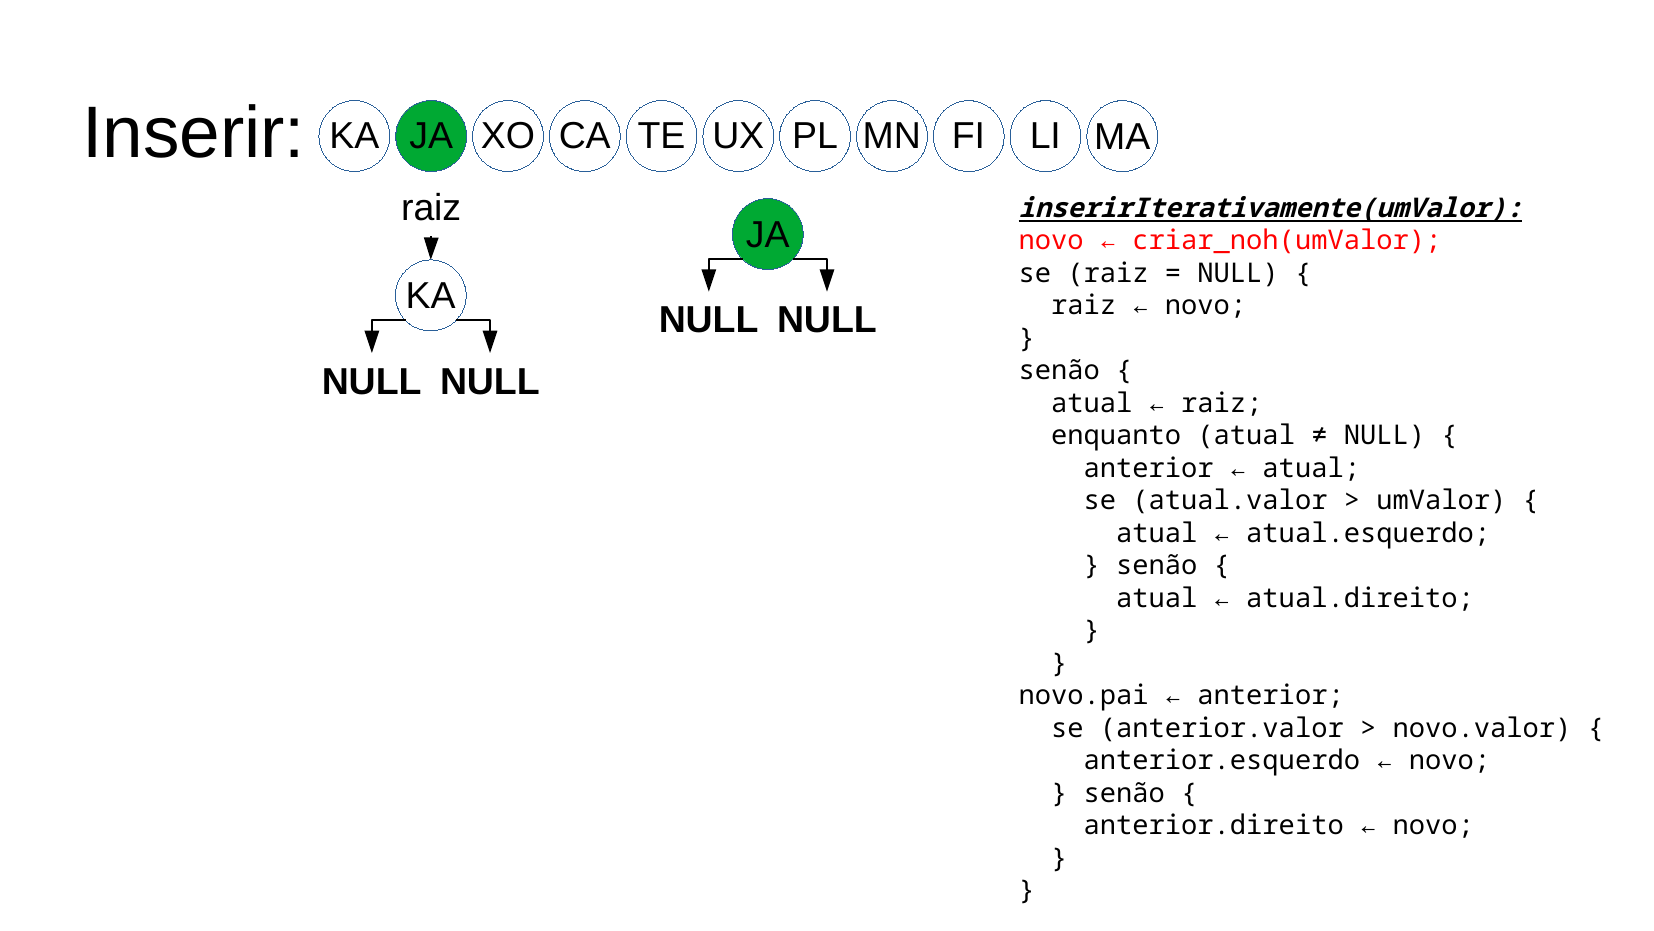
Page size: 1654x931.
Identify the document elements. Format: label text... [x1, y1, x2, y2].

text_box CA [549, 100, 621, 172]
text_box FI [933, 100, 1005, 172]
title Inserir: [82, 54, 1571, 211]
text_box raiz [386, 179, 477, 237]
text_box UX [702, 100, 769, 172]
text_box inserirIterativamente(umValor): novo ← criar_noh(umValor); se (raiz = NULL) { raiz ← novo; } senão { atual ← raiz; enquanto (atual ≠ NULL) { anterior ← atual; se (atual.valor > umValor) { atual ← atual.esquerdo; } senão { atual ← atual.direito; } } novo.pai ← anterior; se (anterior.valor > novo.valor) { anterior.esquerdo ← novo; } senão { anterior.direito ← novo; } } [1003, 182, 1654, 931]
text_box KA [318, 100, 390, 172]
text_box JA [732, 198, 804, 270]
text_box NULL [307, 352, 425, 410]
text_box [744, 118, 786, 206]
text_box TE [626, 100, 697, 172]
text_box MA [1086, 100, 1158, 172]
text_box MN [856, 100, 928, 172]
text_box NULL [425, 352, 555, 410]
text_box JA [395, 100, 467, 172]
text_box NULL [762, 291, 892, 349]
text_box NULL [644, 291, 762, 349]
text_box PL [784, 100, 851, 172]
text_box KA [395, 259, 467, 331]
text_box XO [472, 100, 544, 172]
text_box LI [1010, 100, 1081, 172]
